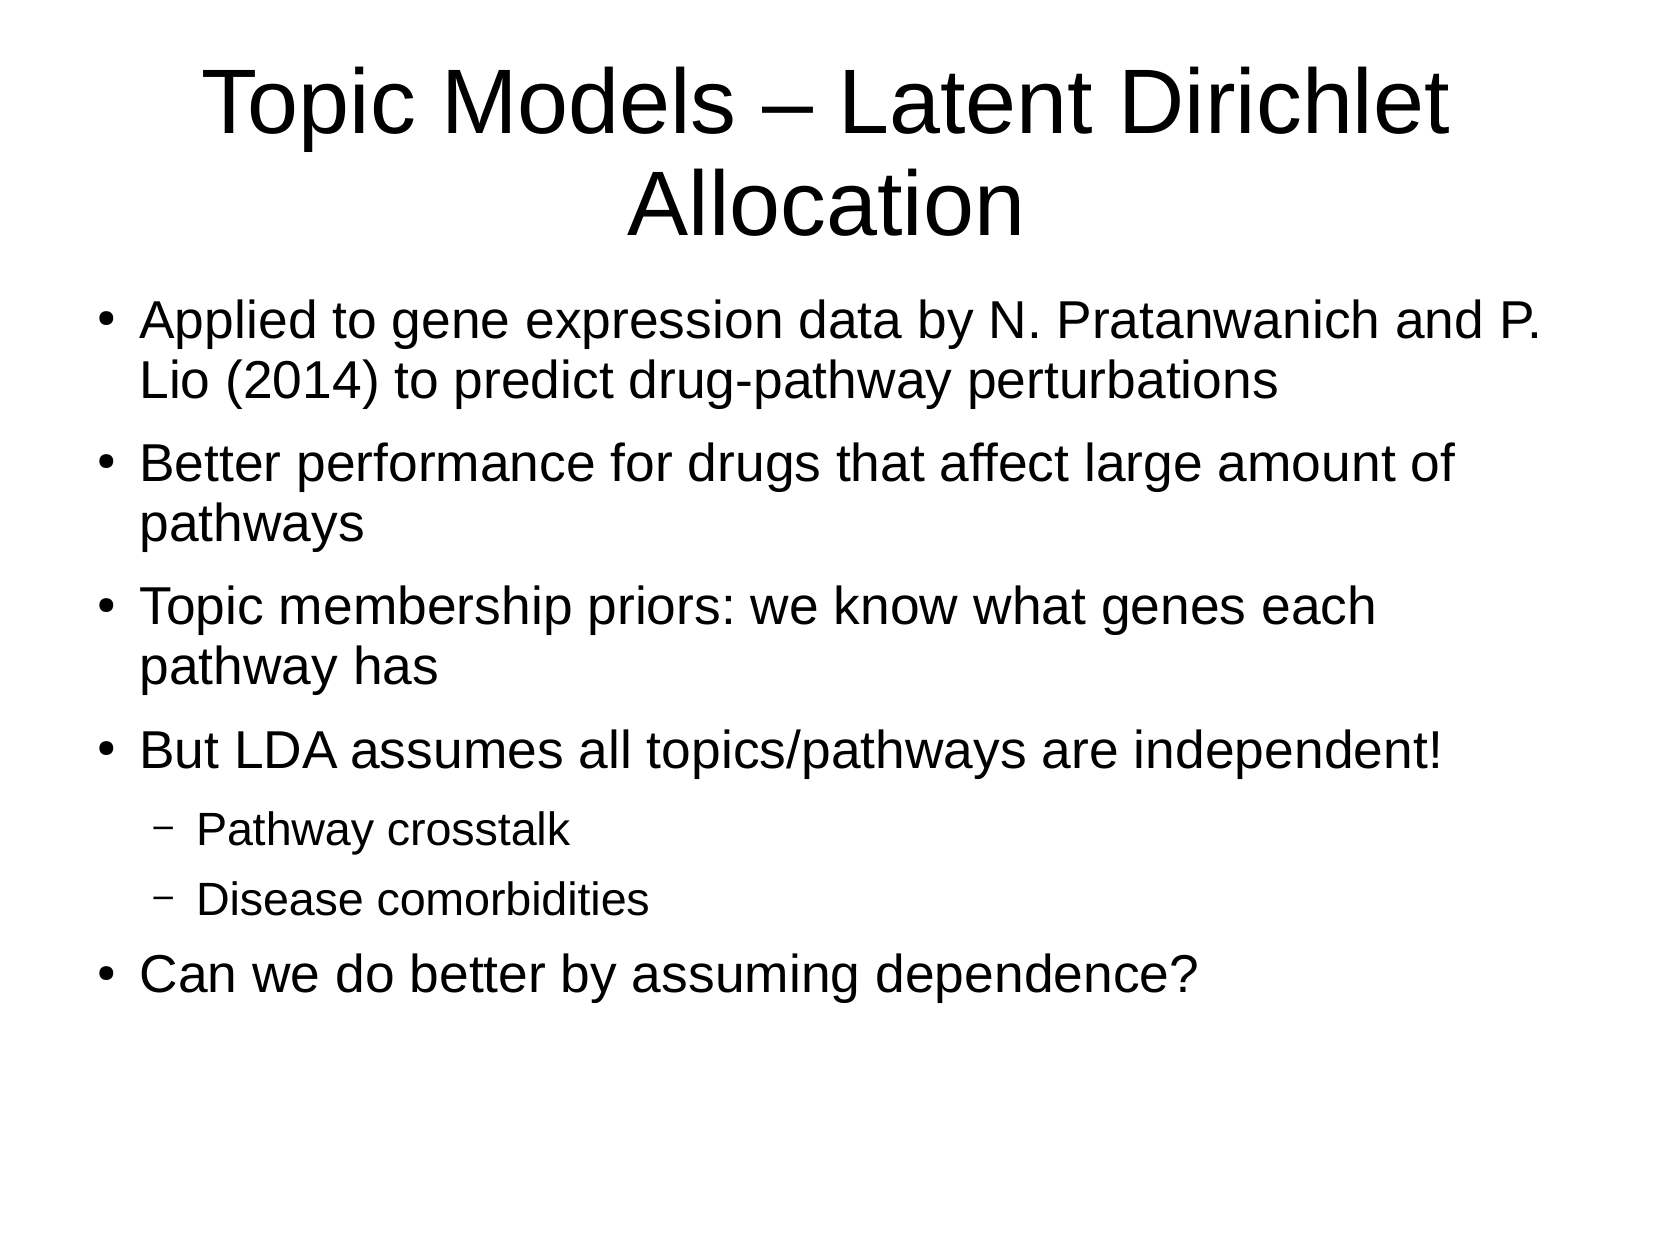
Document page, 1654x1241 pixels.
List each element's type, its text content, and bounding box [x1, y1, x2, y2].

title Topic Models – Latent Dirichlet Allocation [82, 49, 1571, 257]
list Applied to gene expression data by N. Pratanwanich and P. Lio (2014) to predict drug-pathway perturbations Better performance for drugs that affect large amount of pathways Topic membership priors: we know what genes each pathway has But LDA assumes all topics/pathways are independent! Pathway crosstalk Disease comorbidities Can we do better by assuming dependence? [82, 290, 1571, 1010]
